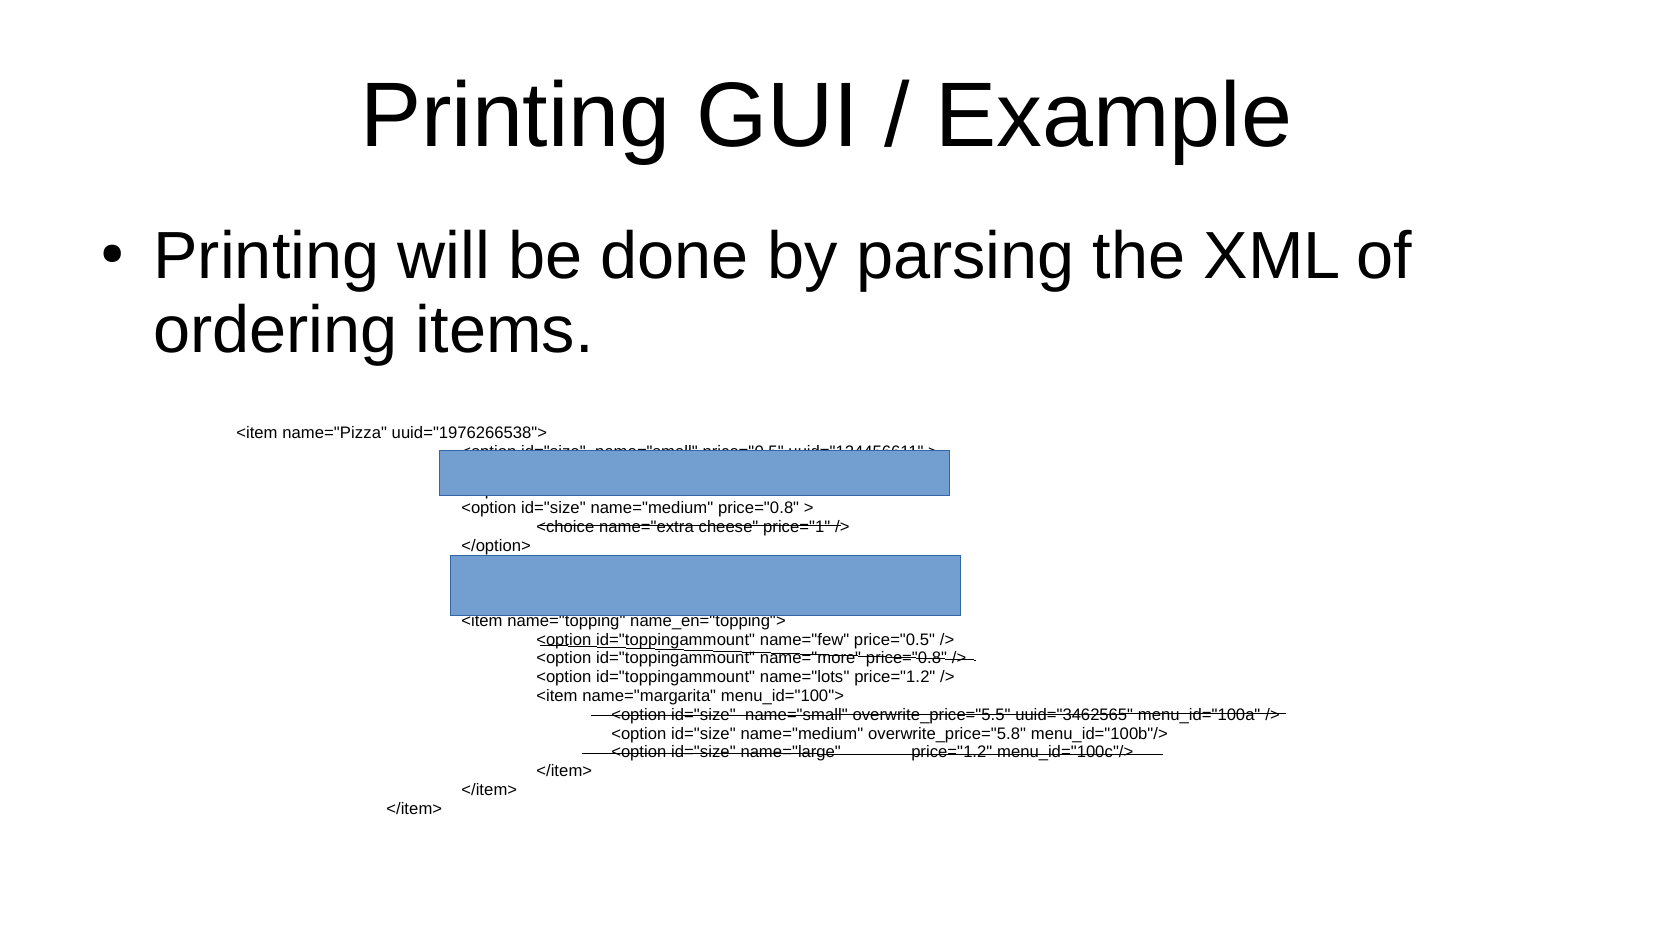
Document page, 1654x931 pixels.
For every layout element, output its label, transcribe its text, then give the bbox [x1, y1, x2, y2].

title Printing GUI / Example [82, 37, 1571, 193]
list Printing will be done by parsing the XML of ordering items. [82, 217, 1571, 758]
text_box [450, 555, 961, 616]
text_box <item name="Pizza" uuid="1976266538"> <option id="size" name="small" price="0.5" uuid="124456611" > <choice name="extra cheese" price="0.5" /> </option> <option id="size" name="medium" price="0.8" > <choice name="extra cheese" price="1" /> </option> <option id="size" name="large" price="1.2" > <choice name="extra cheese" price="1.5" /> </option> <item name="topping" name_en="topping"> <option id="toppingammount" name="few" price="0.5" /> <option id="toppingammount" name="more" price="0.8" /> <option id="toppingammount" name="lots" price="1.2" /> <item name="margarita" menu_id="100"> <option id="size" name="small" overwrite_price="5.5" uuid="3462565" menu_id="100a" /> <option id="size" name="medium" overwrite_price="5.8" menu_id="100b"/> <option id="size" name="large" price="1.2" menu_id="100c"/> </item> </item> </item> [221, 415, 1654, 931]
text_box [439, 450, 950, 496]
